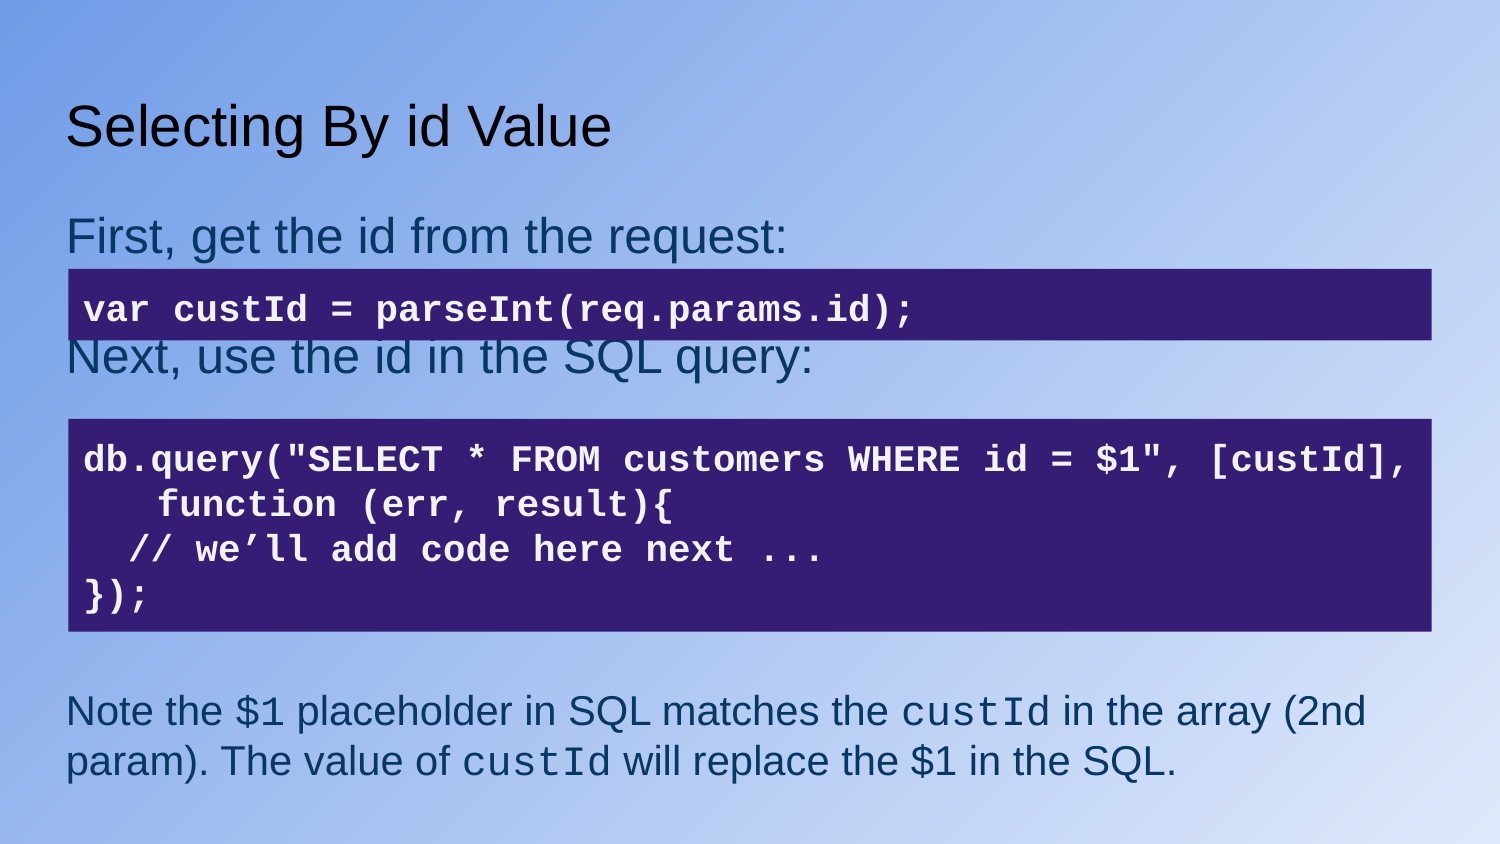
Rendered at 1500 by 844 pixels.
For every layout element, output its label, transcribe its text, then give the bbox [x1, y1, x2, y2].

text_box var custId = parseInt(req.params.id); [68, 268, 1432, 341]
text_box First, get the id from the request: Next, use the id in the SQL query: Note the $1 placeholder in SQL matches the custId in the array (2nd param). The value of custId will replace the $1 in the SQL. [51, 189, 1449, 750]
text_box db.query("SELECT * FROM customers WHERE id = $1", [custId], function (err, result){ // we’ll add code here next ... }); [68, 418, 1432, 632]
text_box Selecting By id Value [51, 72, 1449, 167]
